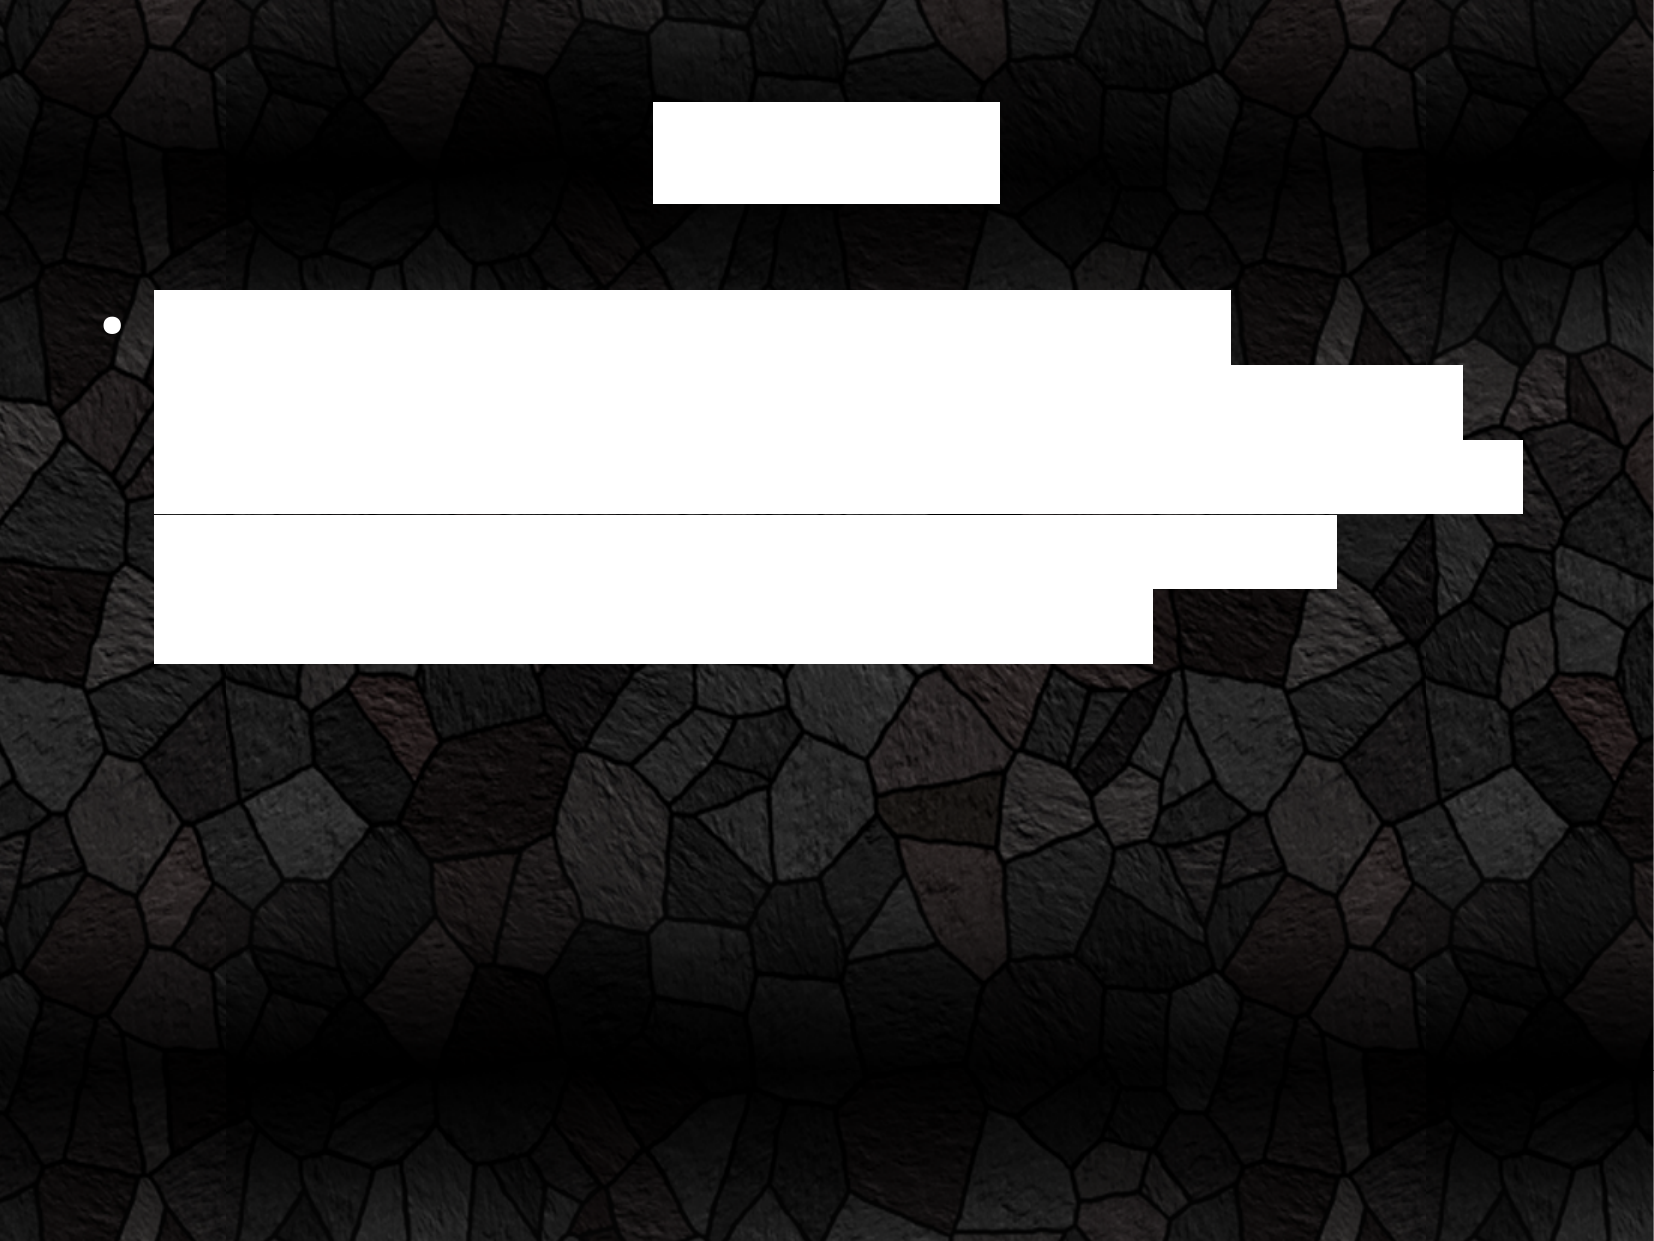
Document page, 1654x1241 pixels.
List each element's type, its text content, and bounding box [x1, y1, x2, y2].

title Ejercicio [82, 49, 1571, 257]
picture [0, 0, 1654, 1241]
list Hacer una página que liste todos los superheroes activos. Tendrá una tabla, en la primera columna el nombre de superheroe, en la segunda, el nombre del equipo al que pertenece, o el texto “Sin equipo”. [82, 290, 1571, 1010]
